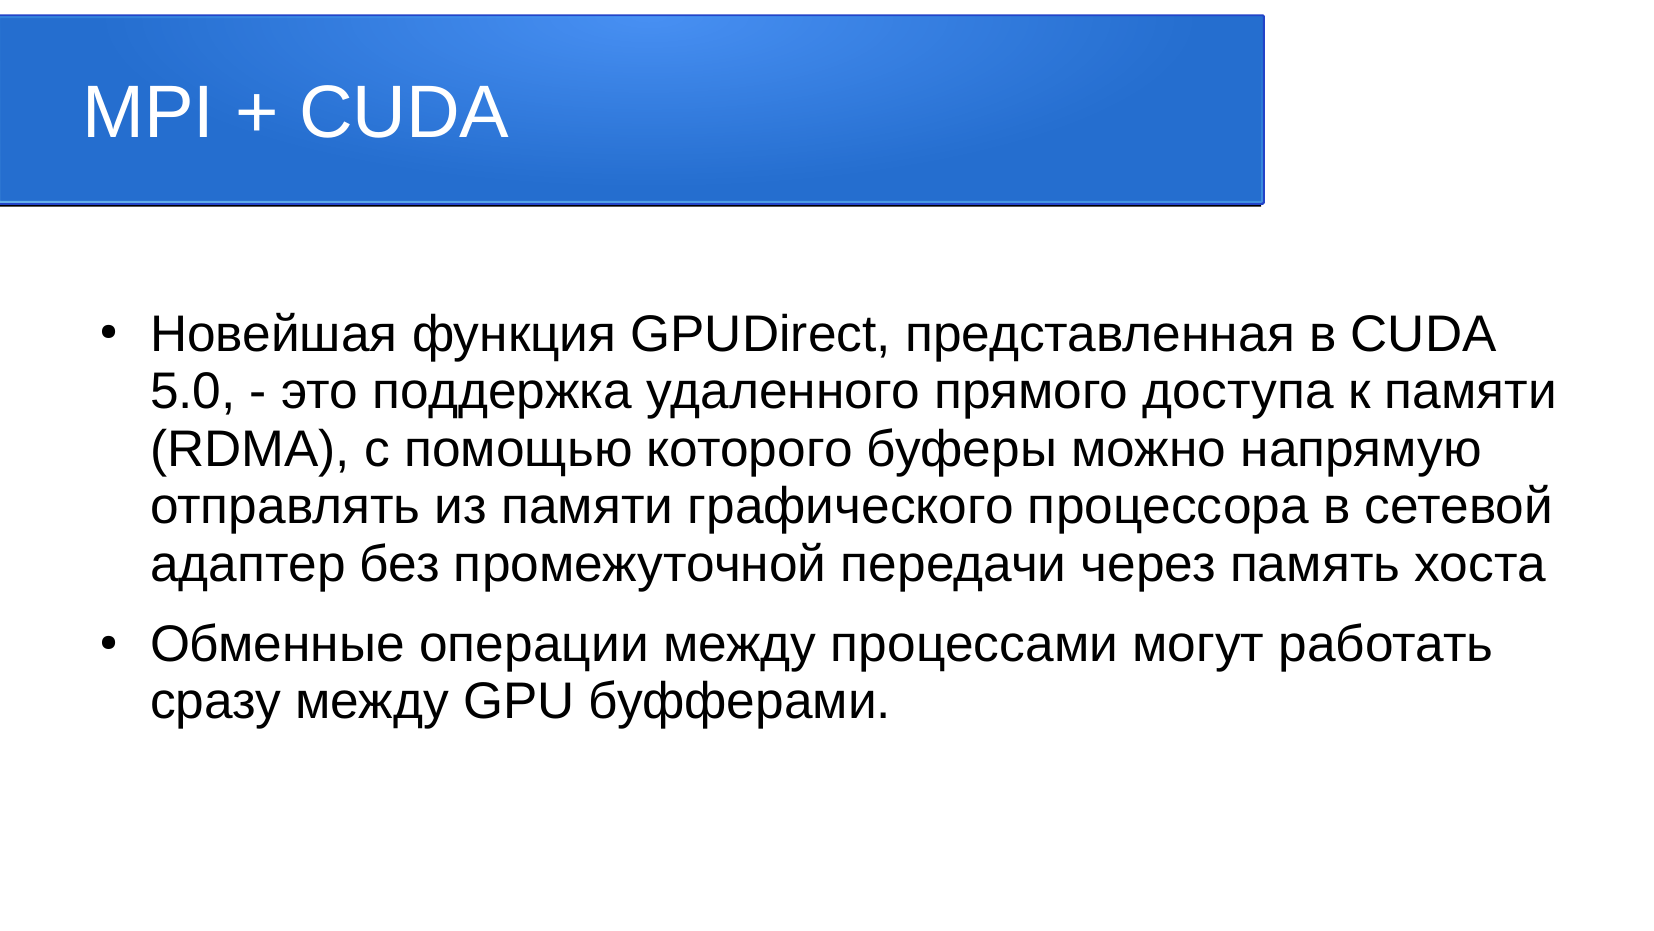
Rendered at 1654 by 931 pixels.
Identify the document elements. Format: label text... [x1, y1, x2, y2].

title MPI + CUDA [82, 35, 1235, 189]
list Новейшая функция GPUDirect, представленная в CUDA 5.0, - это поддержка удаленного прямого доступа к памяти (RDMA), с помощью которого буферы можно напрямую отправлять из памяти графического процессора в сетевой адаптер без промежуточной передачи через память хоста Обменные операции между процессами могут работать сразу между GPU буфферами. [82, 224, 1571, 764]
